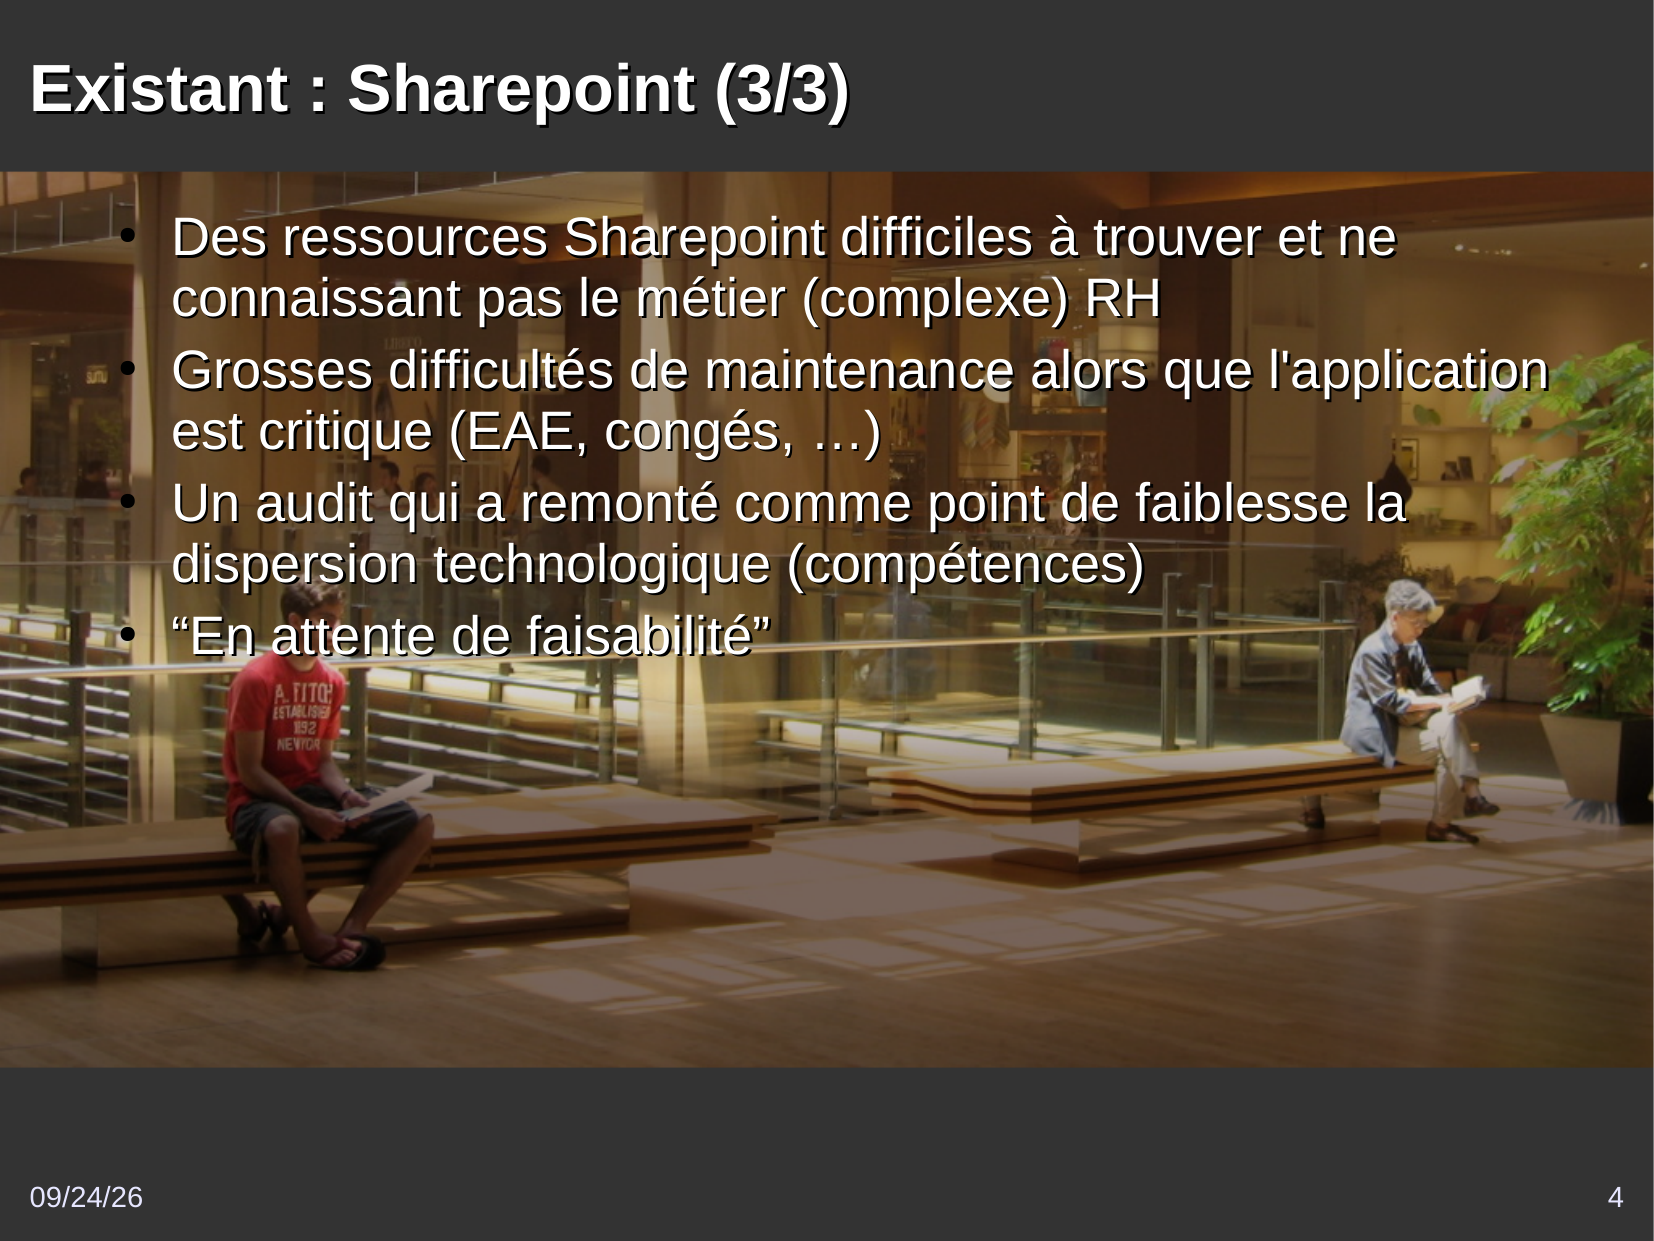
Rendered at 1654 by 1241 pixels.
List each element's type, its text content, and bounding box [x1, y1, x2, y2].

title Existant : Sharepoint (3/3) [29, 29, 1625, 148]
picture [0, 0, 1654, 1241]
list Des ressources Sharepoint difficiles à trouver et ne connaissant pas le métier (complexe) RH Grosses difficultés de maintenance alors que l'application est critique (EAE, congés, …) Un audit qui a remonté comme point de faiblesse la dispersion technologique (compétences) “En attente de faisabilité” [29, 206, 1625, 1034]
